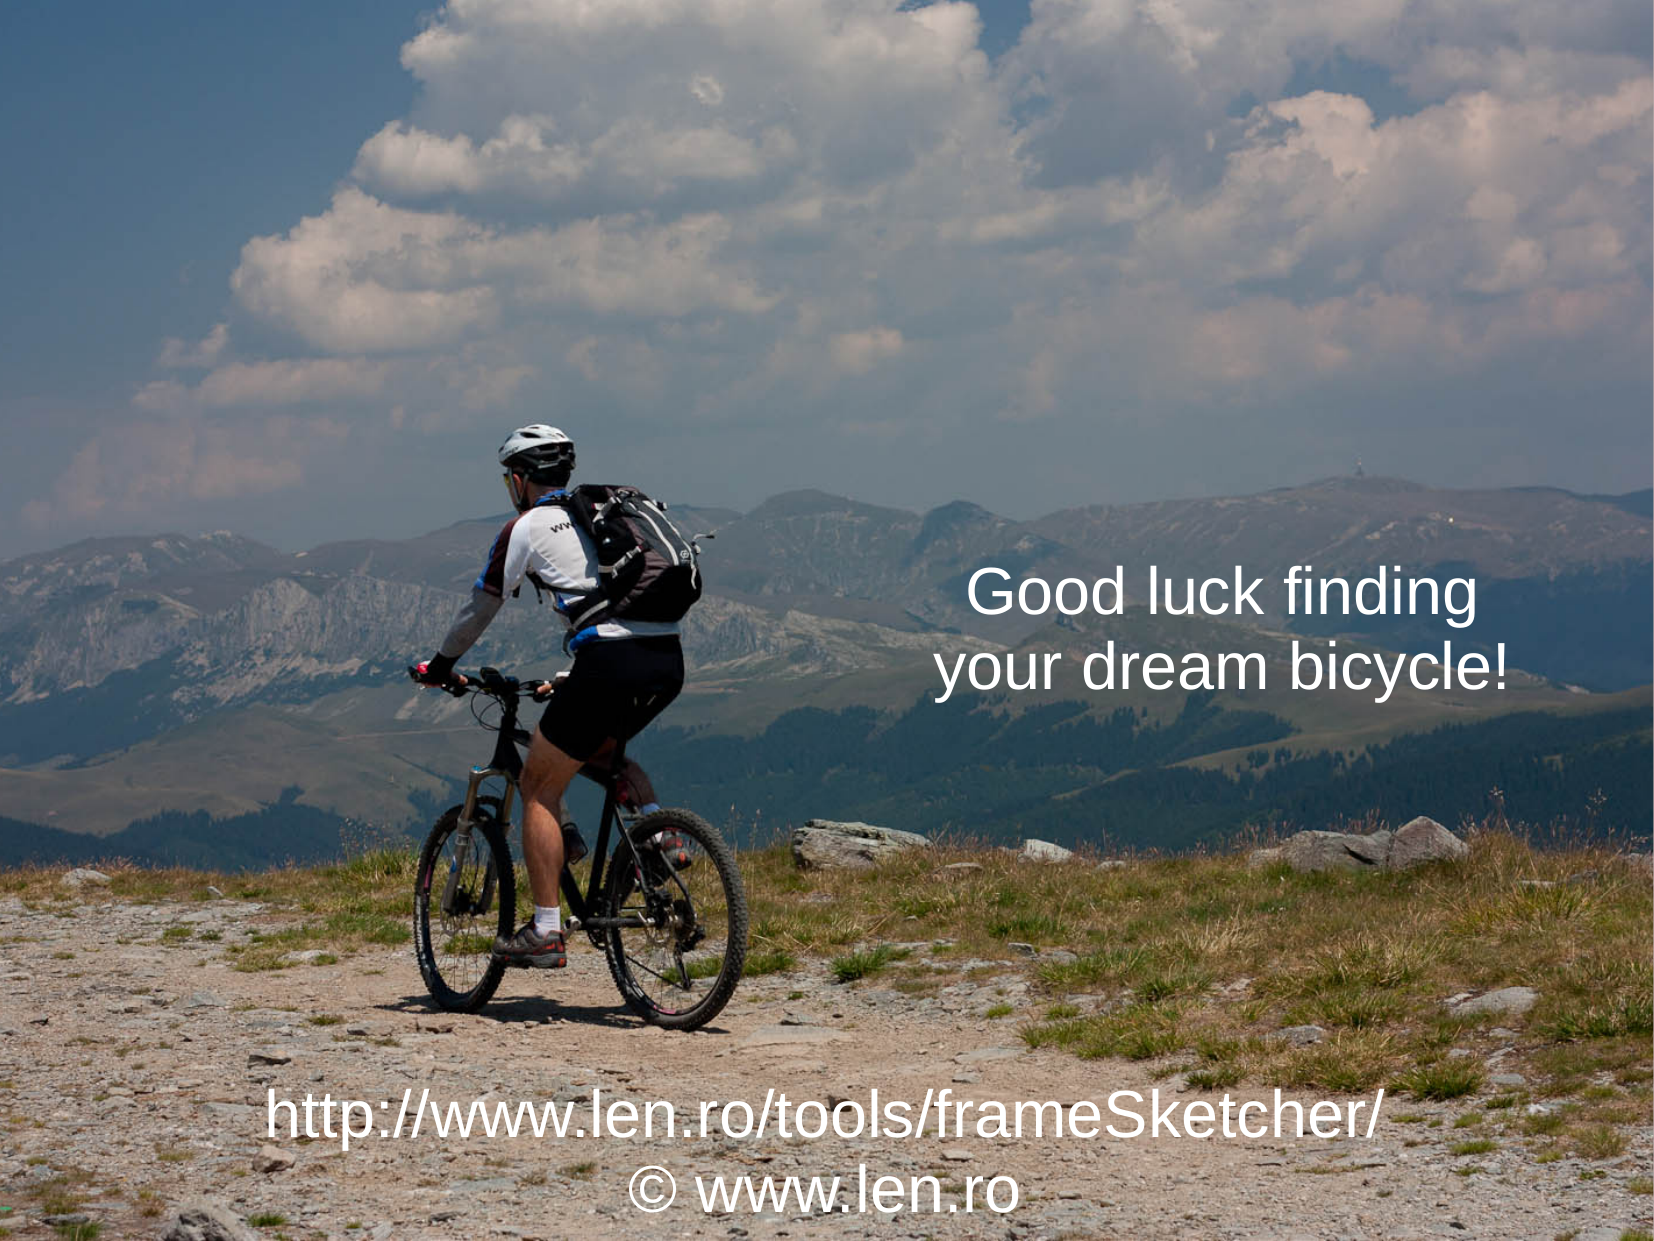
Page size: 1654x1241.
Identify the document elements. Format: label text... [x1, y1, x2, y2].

text_box Good luck finding your dream bicycle! [918, 546, 1529, 711]
picture [0, 0, 1654, 1241]
text_box http://www.len.ro/tools/frameSketcher/ © www.len.ro [249, 1069, 1405, 1234]
